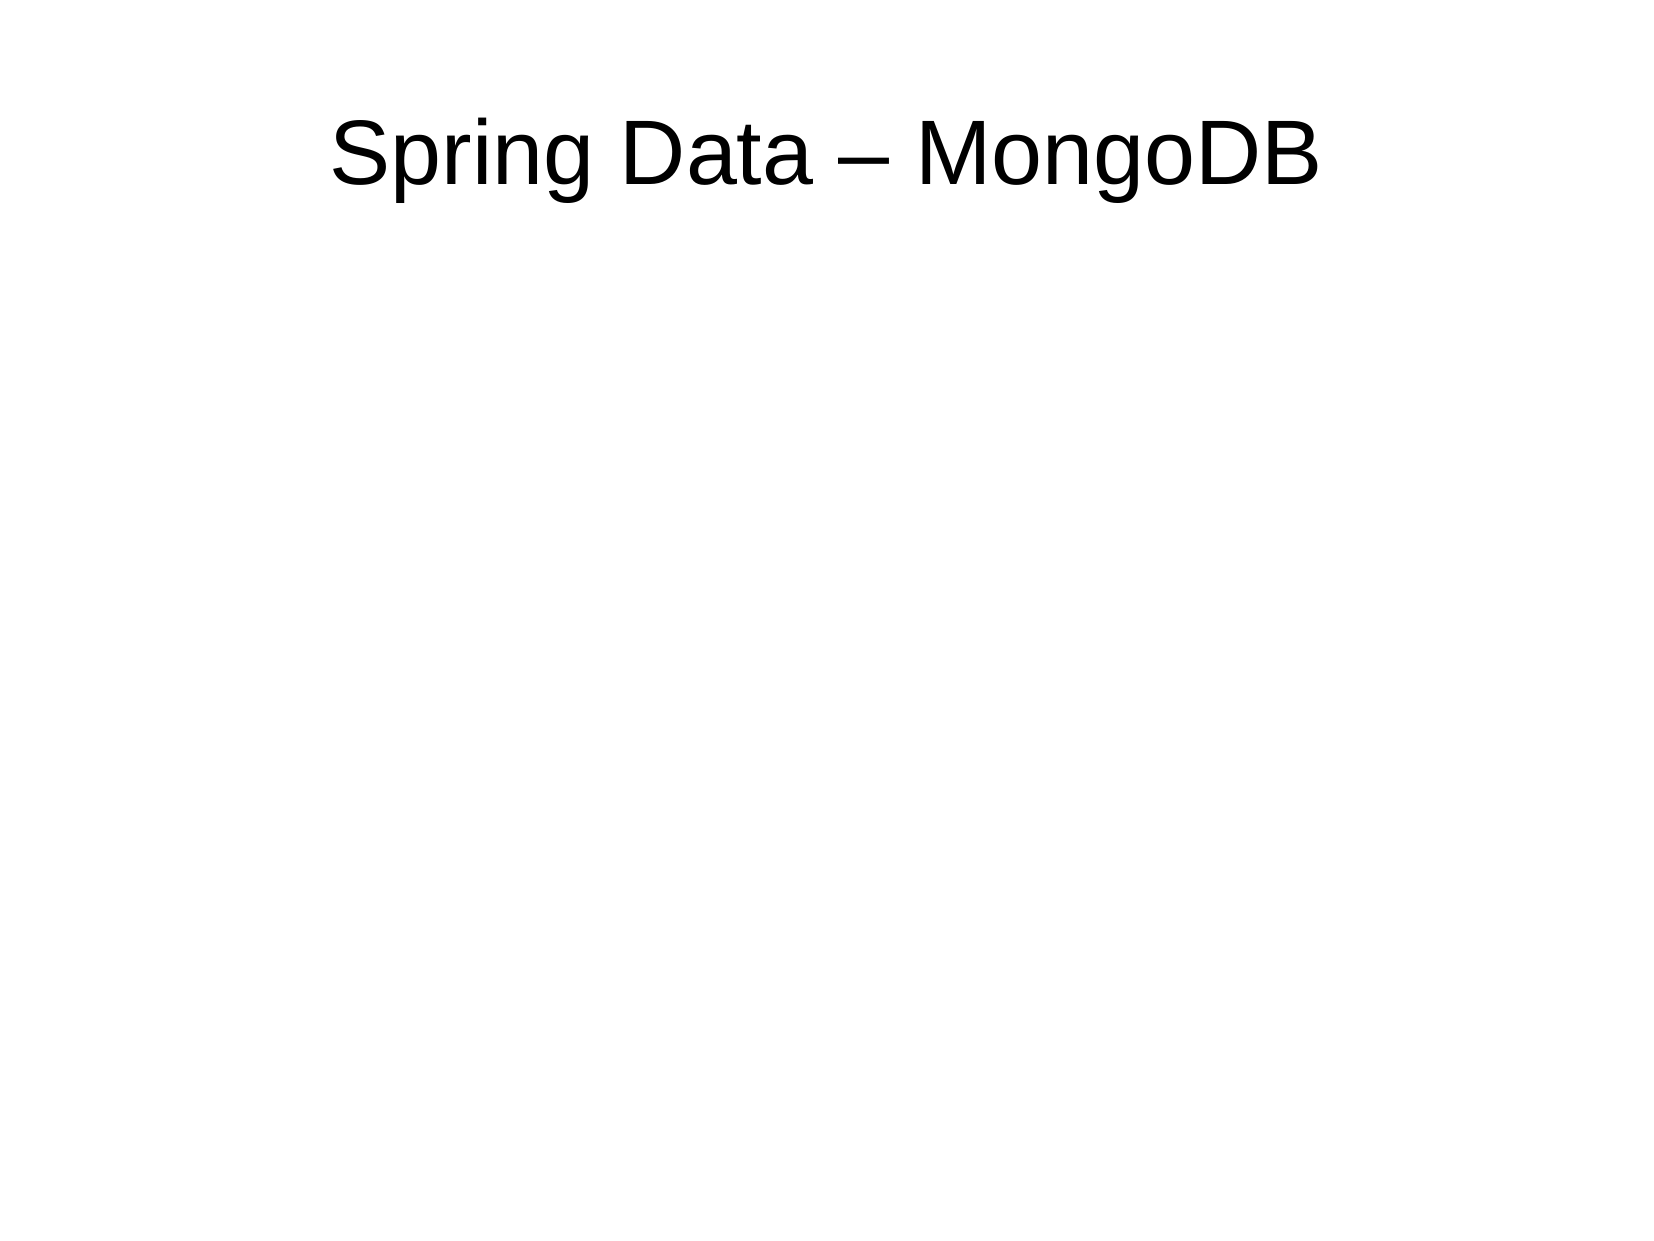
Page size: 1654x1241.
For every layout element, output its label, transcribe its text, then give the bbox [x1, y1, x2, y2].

title Spring Data – MongoDB [82, 49, 1571, 257]
